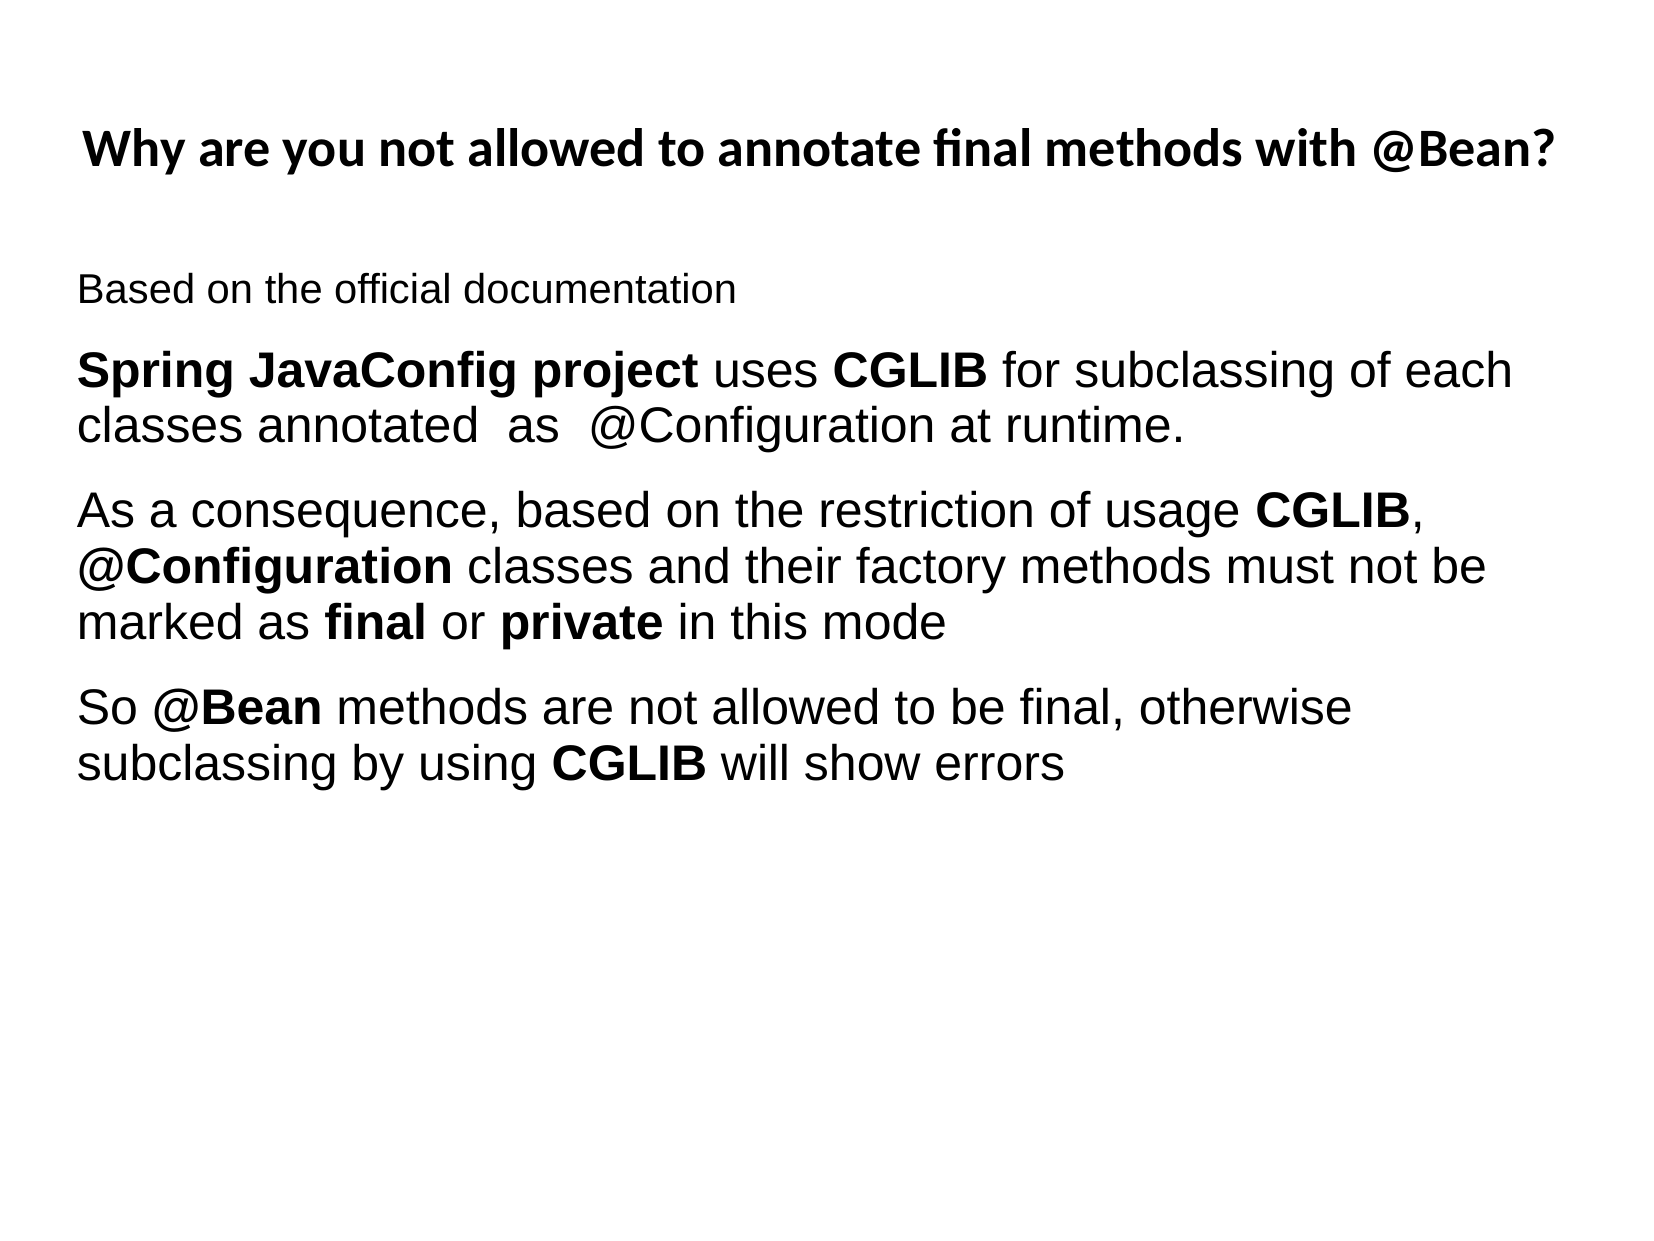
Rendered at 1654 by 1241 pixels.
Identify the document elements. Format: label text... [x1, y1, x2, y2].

list Based on the official documentation Spring JavaConfig project uses CGLIB for subclassing of each classes annotated as @Configuration at runtime. As a consequence, based on the restriction of usage CGLIB, @Configuration classes and their factory methods must not be marked as final or private in this mode So @Bean methods are not allowed to be final, otherwise subclassing by using CGLIB will show errors [76, 265, 1565, 1085]
title Why are you not allowed to annotate final methods with @Bean? [82, 49, 1571, 257]
